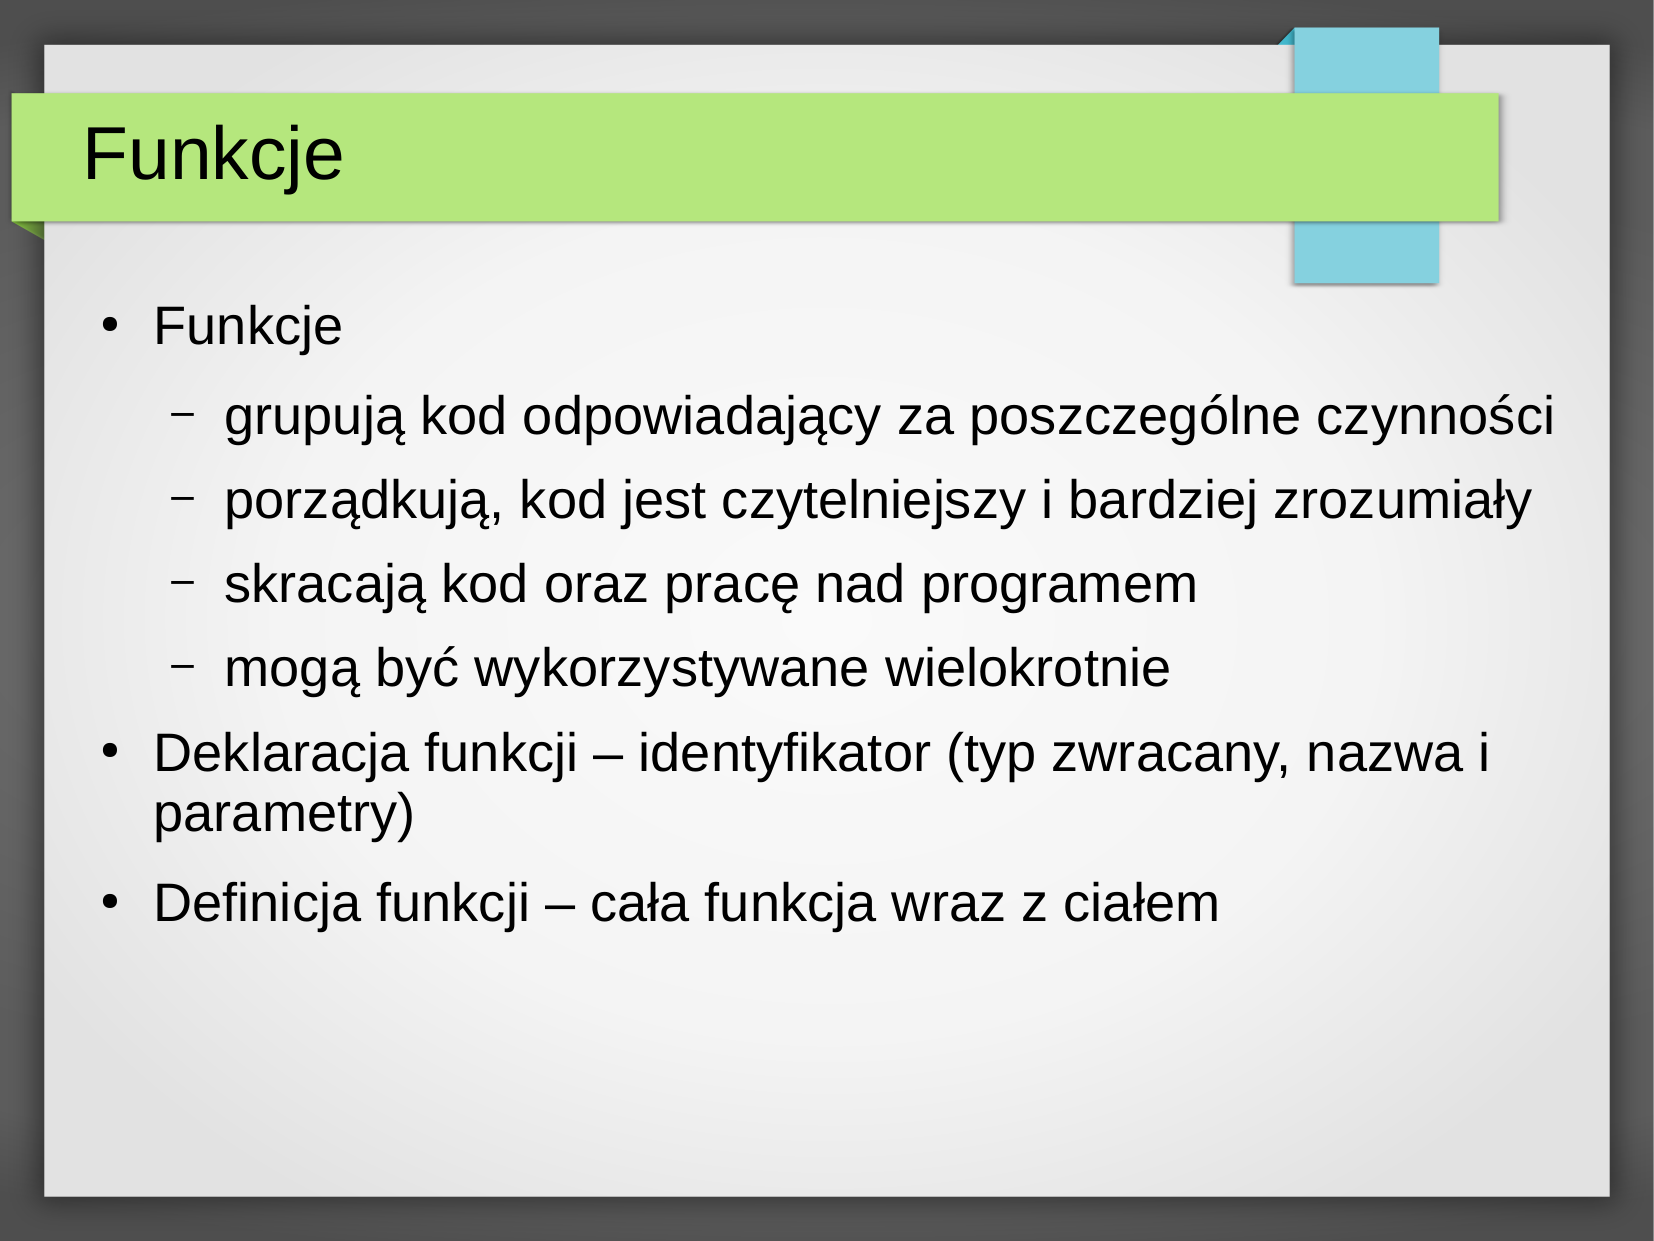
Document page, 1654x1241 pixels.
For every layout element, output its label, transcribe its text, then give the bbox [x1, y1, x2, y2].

list Funkcje grupują kod odpowiadający za poszczególne czynności porządkują, kod jest czytelniejszy i bardziej zrozumiały skracają kod oraz pracę nad programem mogą być wykorzystywane wielokrotnie Deklaracja funkcji – identyfikator (typ zwracany, nazwa i parametry) Definicja funkcji – cała funkcja wraz z ciałem [82, 295, 1571, 1015]
picture [0, 0, 1654, 1241]
title Funkcje [82, 94, 1264, 213]
